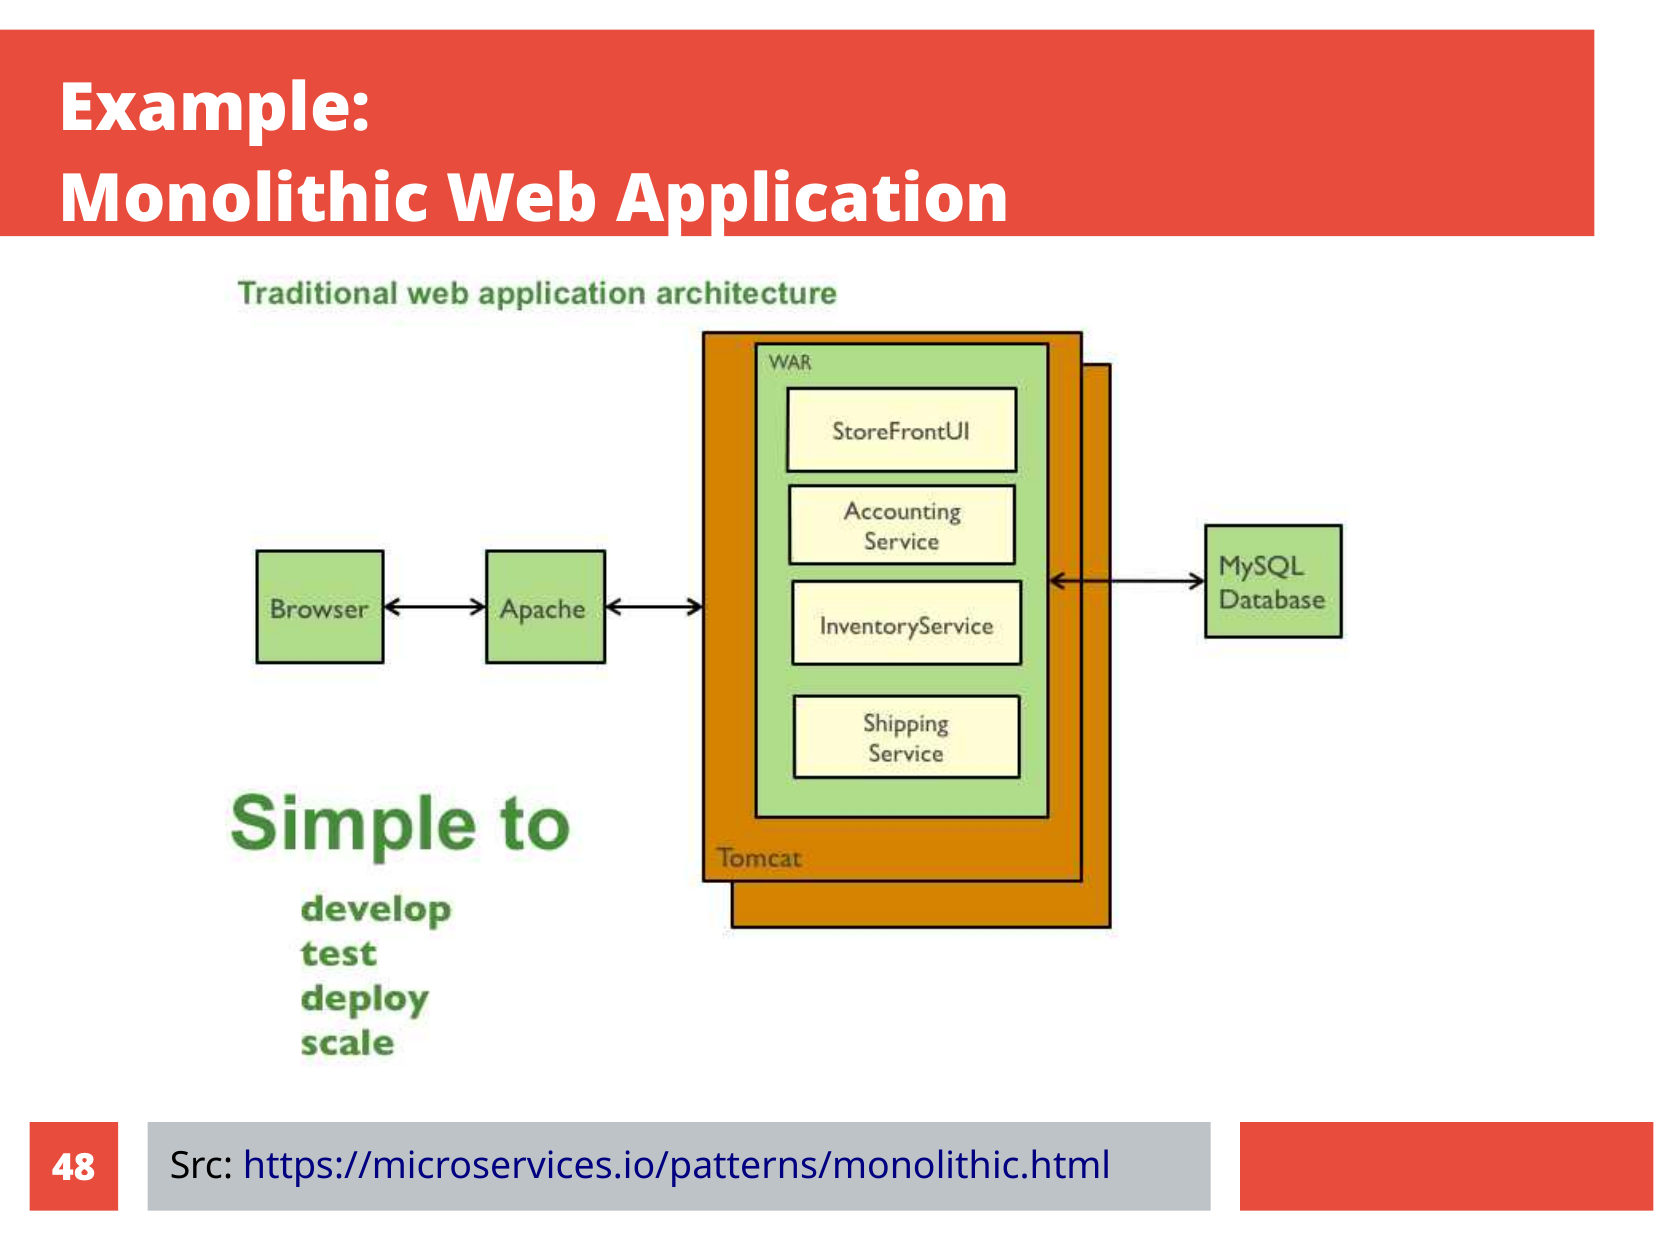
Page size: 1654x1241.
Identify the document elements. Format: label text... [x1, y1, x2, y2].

picture [200, 250, 1348, 1111]
text_box Src: https://microservices.io/patterns/monolithic.html [155, 1131, 1636, 1194]
title Example: Monolithic Web Application [59, 59, 1595, 207]
